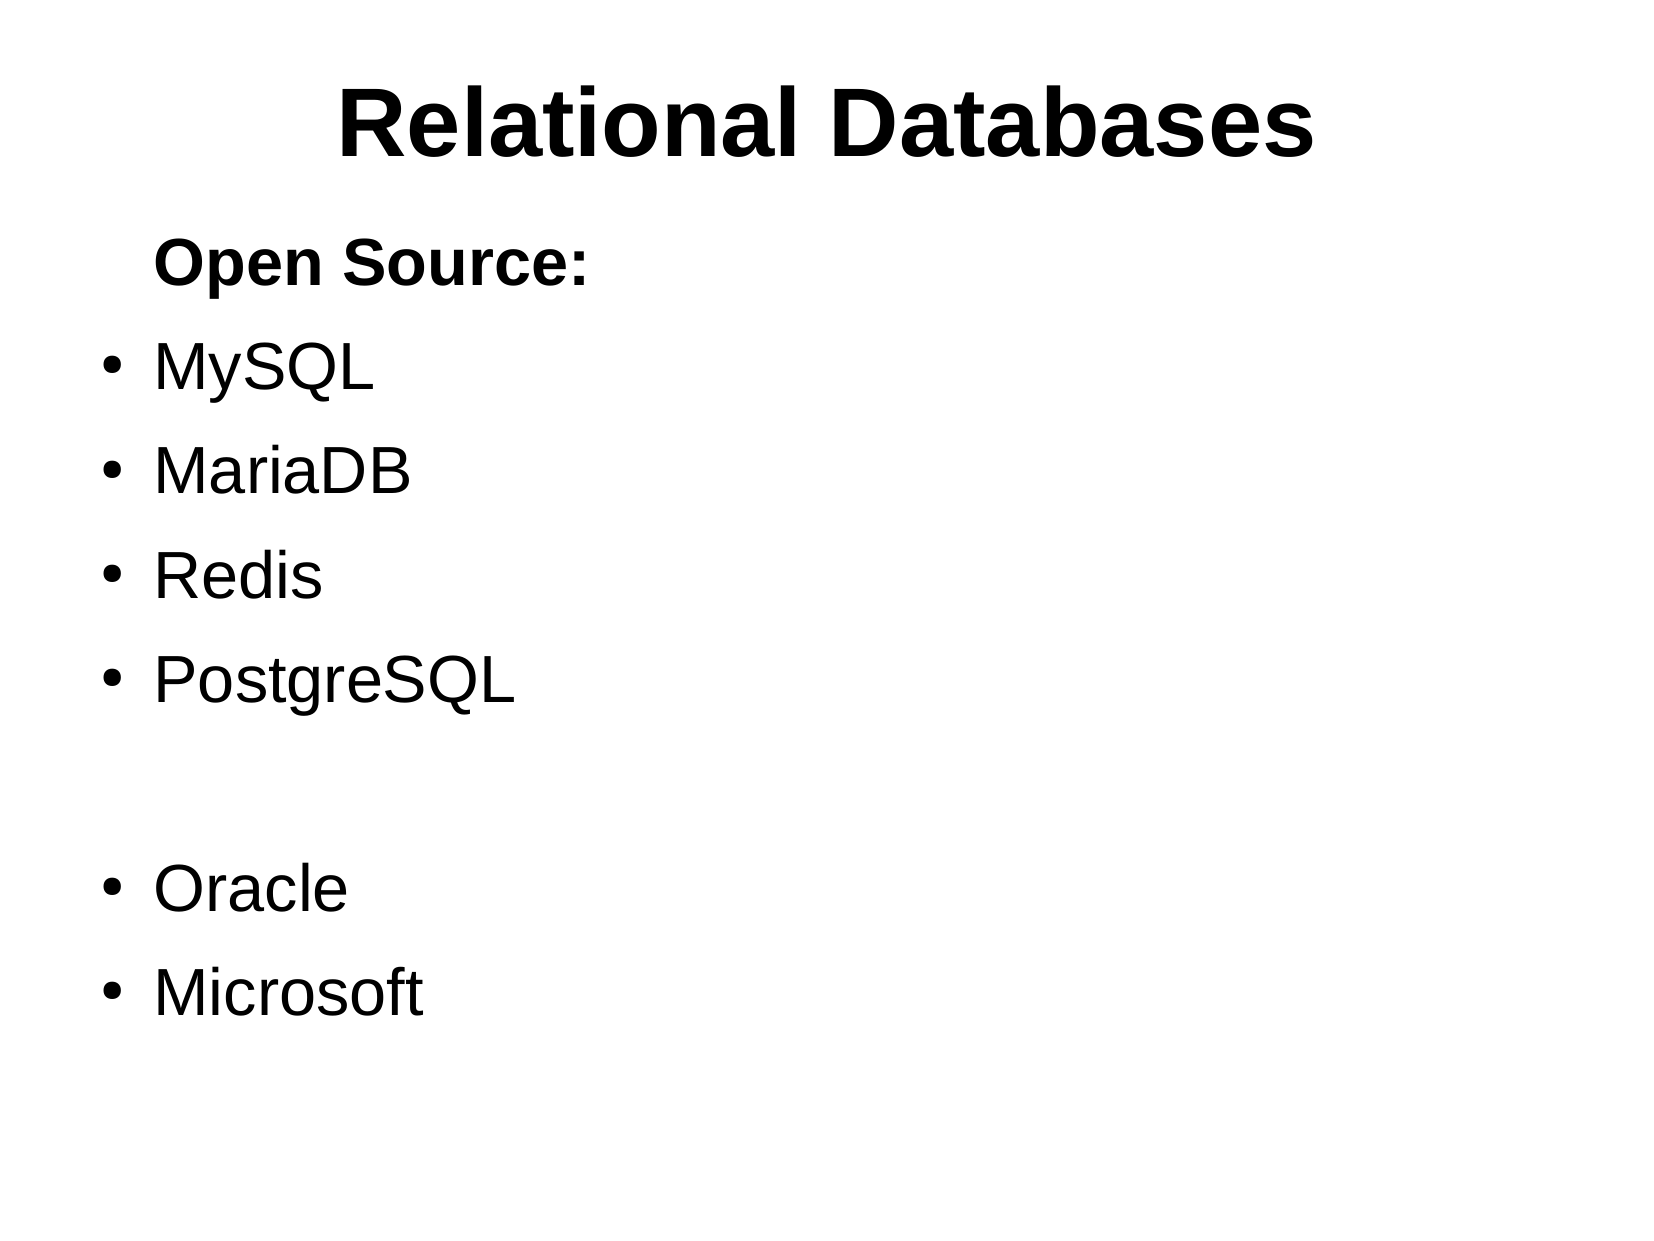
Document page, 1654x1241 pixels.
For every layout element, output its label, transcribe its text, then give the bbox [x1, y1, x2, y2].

list Open Source: MySQL MariaDB Redis PostgreSQL Oracle Microsoft [82, 225, 1538, 1186]
title Relational Databases [82, 49, 1571, 196]
